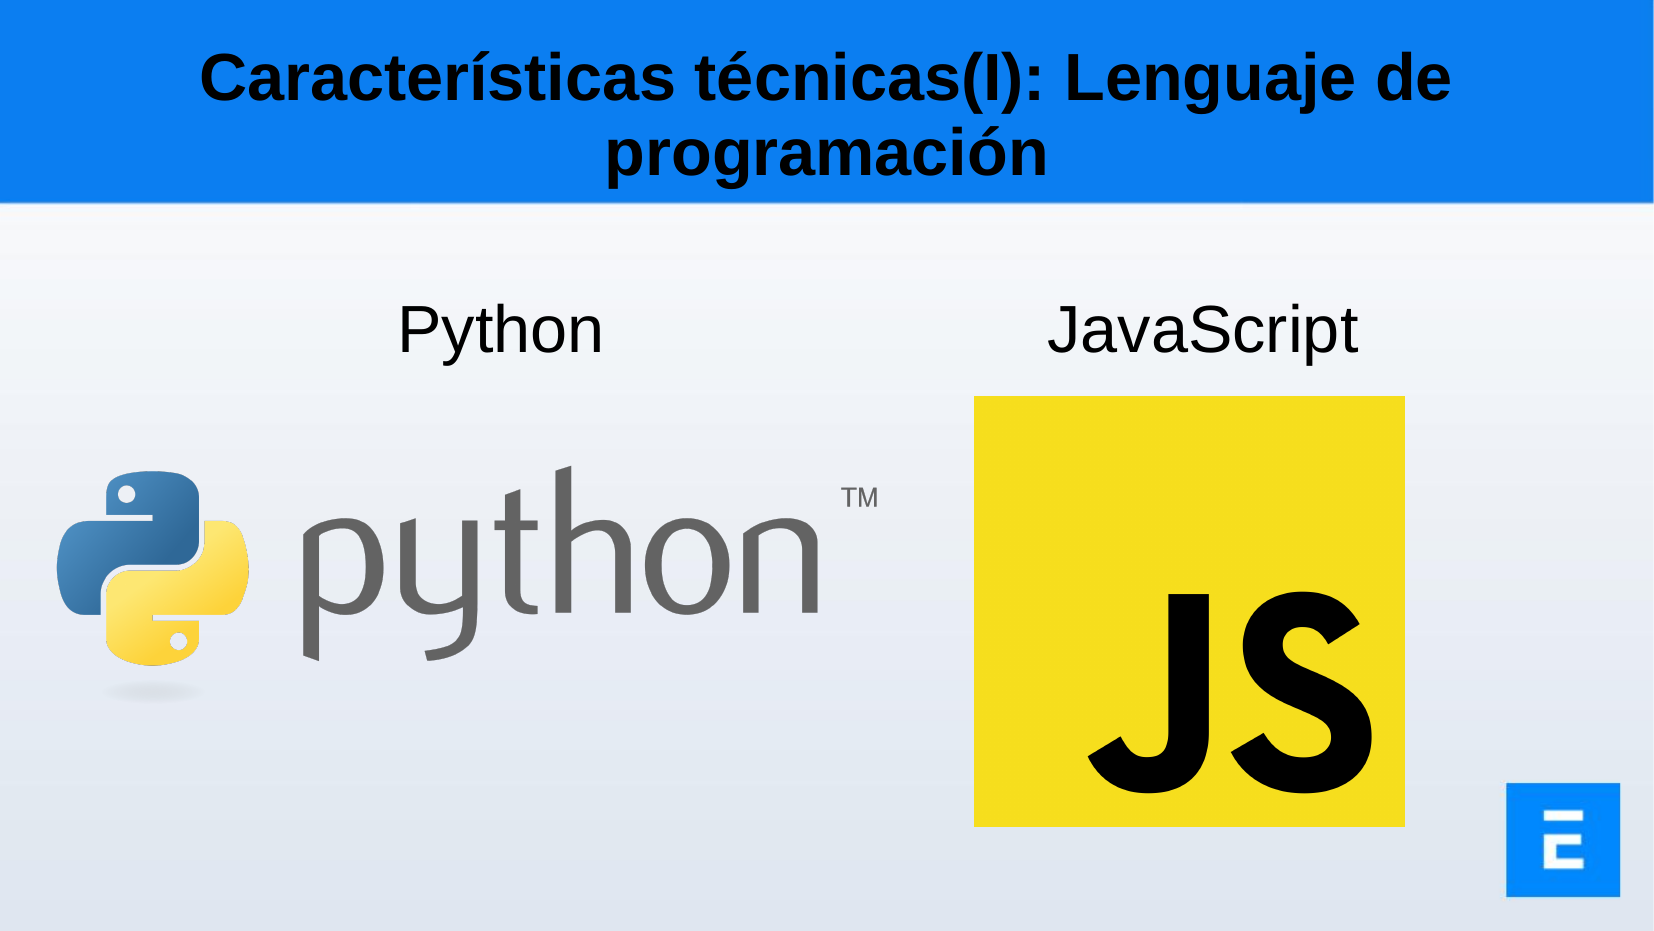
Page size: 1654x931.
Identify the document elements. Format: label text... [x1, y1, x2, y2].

subtitle Python JavaScript [82, 217, 1571, 758]
title Características técnicas(I): Lenguaje de programación [82, 37, 1571, 193]
picture [0, 0, 1654, 931]
